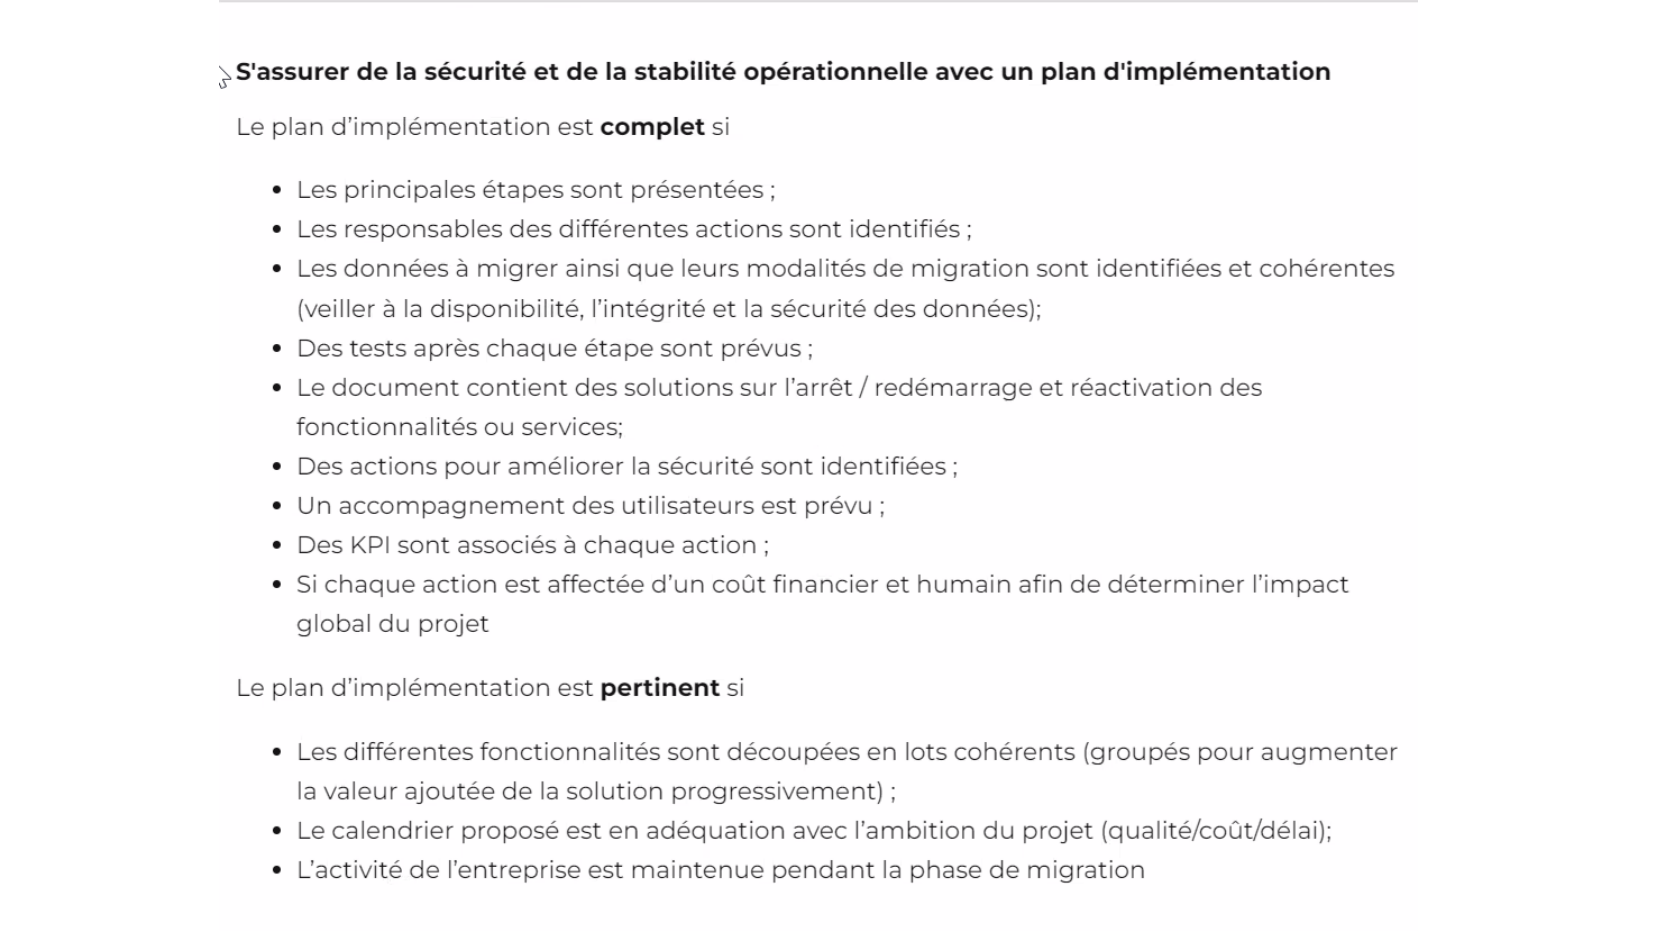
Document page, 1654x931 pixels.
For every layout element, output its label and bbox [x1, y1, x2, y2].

picture [219, 0, 1418, 931]
